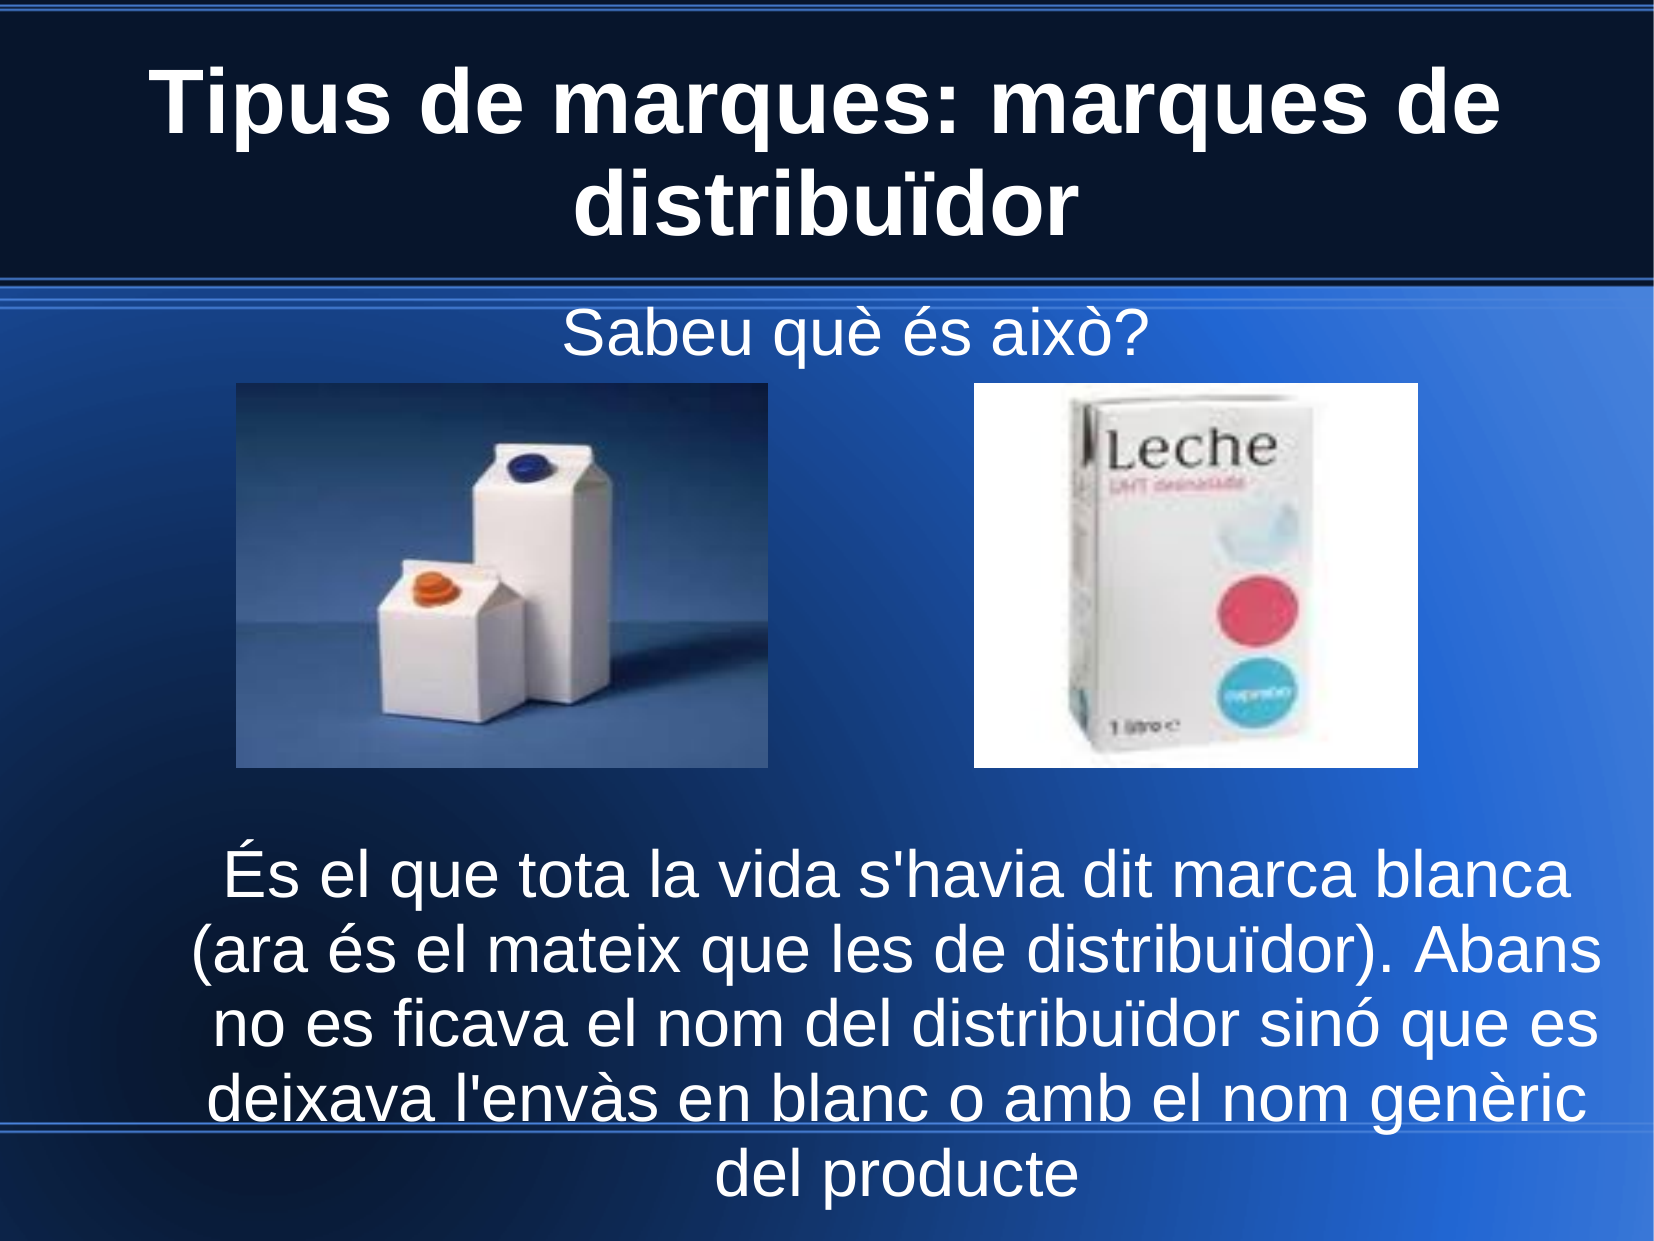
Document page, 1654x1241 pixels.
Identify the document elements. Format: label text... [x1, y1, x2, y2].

title Tipus de marques: marques de distribuïdor [82, 49, 1571, 257]
list Sabeu què és això? [76, 295, 1565, 413]
picture [0, 0, 1654, 1241]
list És el que tota la vida s'havia dit marca blanca (ara és el mateix que les de distribuïdor). Abans no es ficava el nom del distribuïdor sinó que es deixava l'envàs en blanc o amb el nom genèric del producte [118, 836, 1607, 1211]
